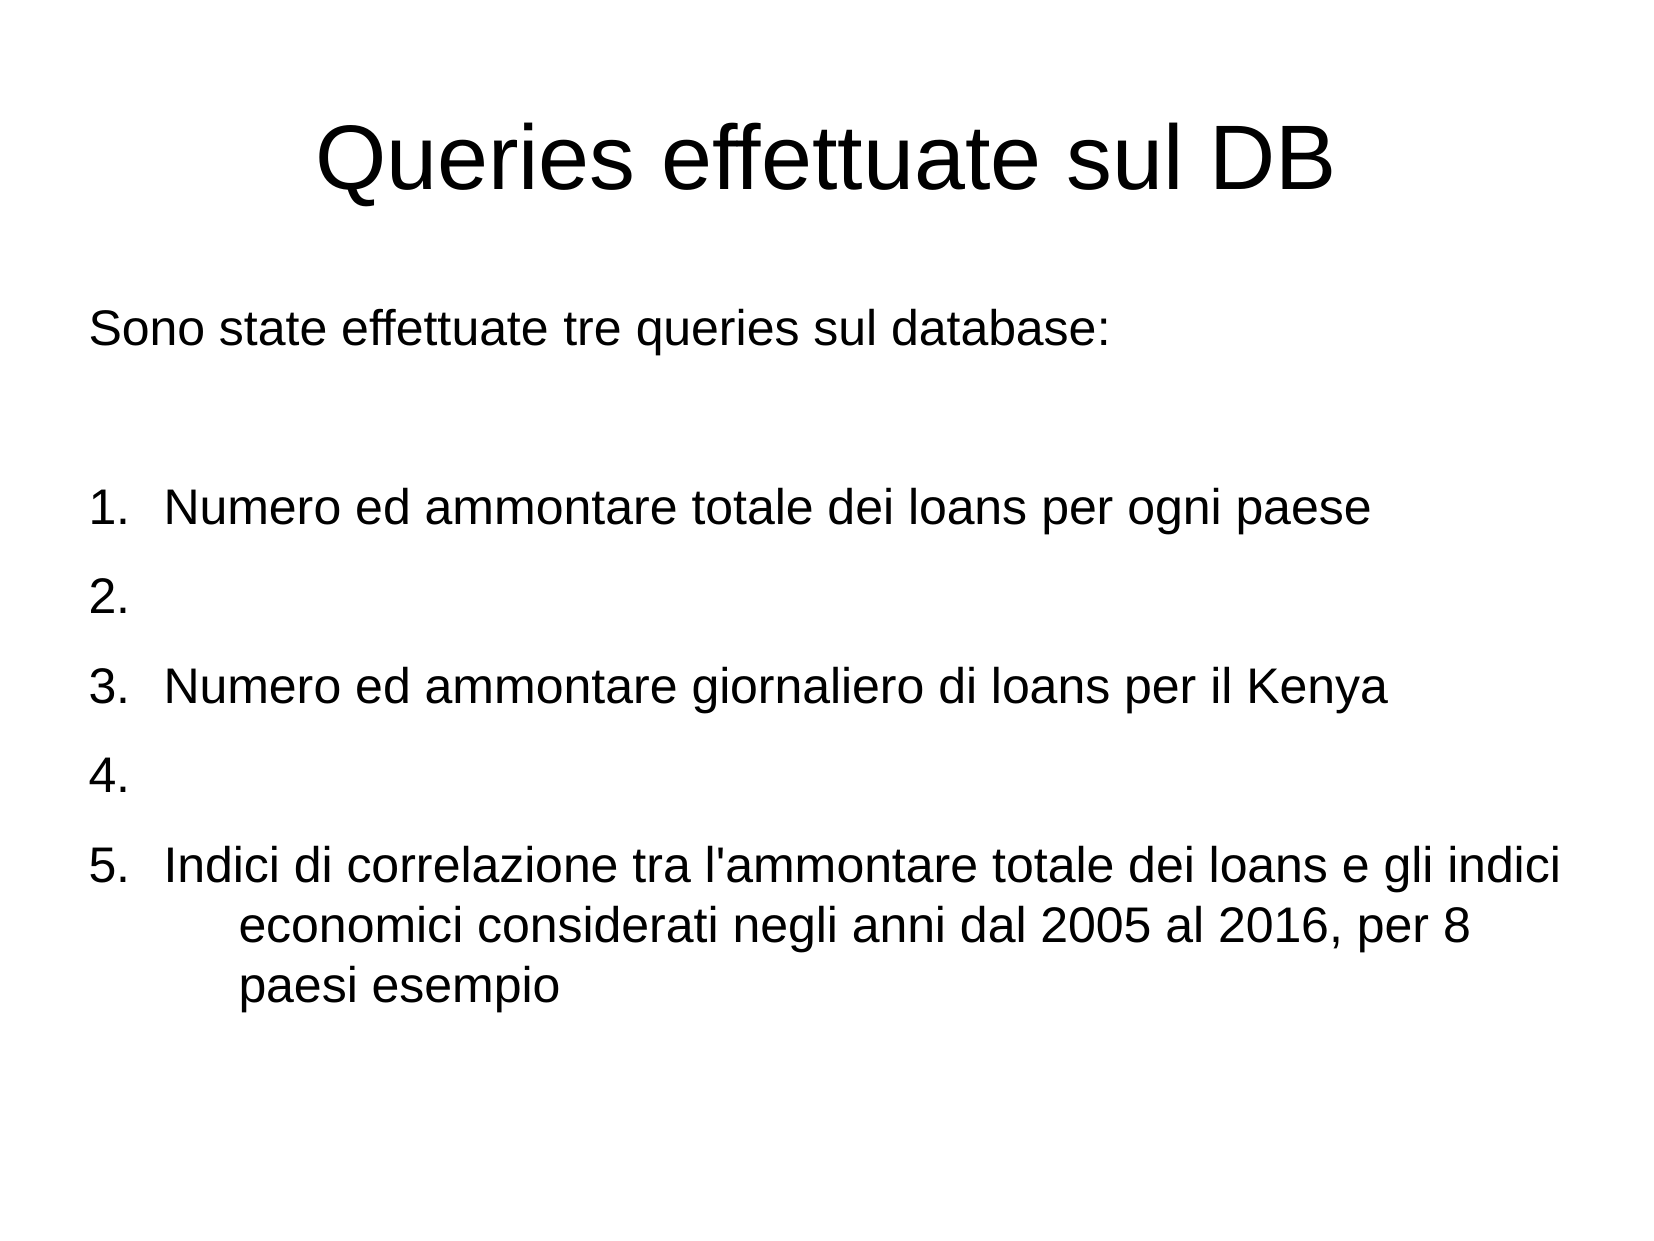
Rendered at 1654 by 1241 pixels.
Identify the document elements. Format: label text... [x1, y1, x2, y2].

title Queries effettuate sul DB [82, 49, 1571, 257]
list Sono state effettuate tre queries sul database: Numero ed ammontare totale dei loans per ogni paese Numero ed ammontare giornaliero di loans per il Kenya Indici di correlazione tra l'ammontare totale dei loans e gli indici economici considerati negli anni dal 2005 al 2016, per 8 paesi esempio [88, 295, 1577, 1015]
